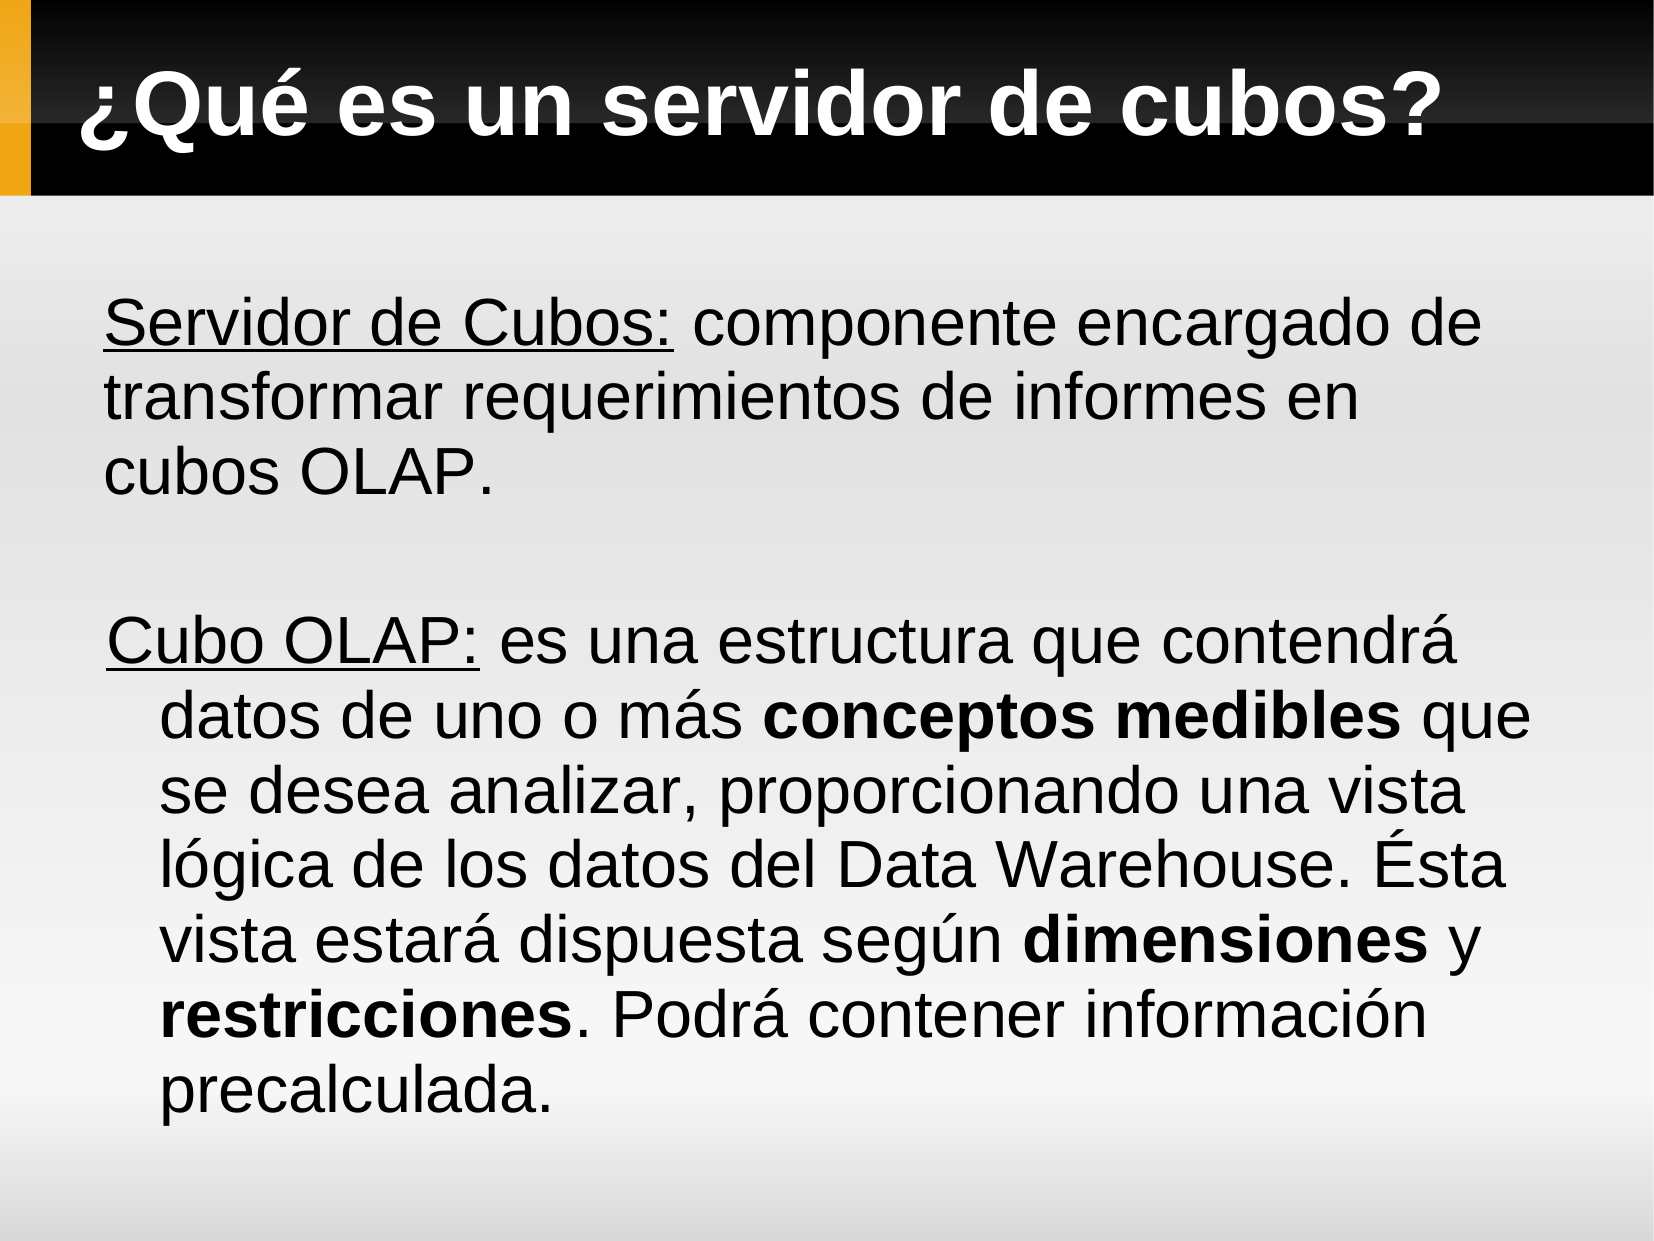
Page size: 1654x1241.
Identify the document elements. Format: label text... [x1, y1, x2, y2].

title ¿Qué es un servidor de cubos? [76, 0, 1565, 208]
list Cubo OLAP: es una estructura que contendrá datos de uno o más conceptos medibles que se desea analizar, proporcionando una vista lógica de los datos del Data Warehouse. Ésta vista estará dispuesta según dimensiones y restricciones. Podrá contener información precalculada. [88, 603, 1577, 1127]
text_box Servidor de Cubos: componente encargado de transformar requerimientos de informes en cubos OLAP. [88, 277, 1565, 573]
picture [0, 0, 1654, 1241]
